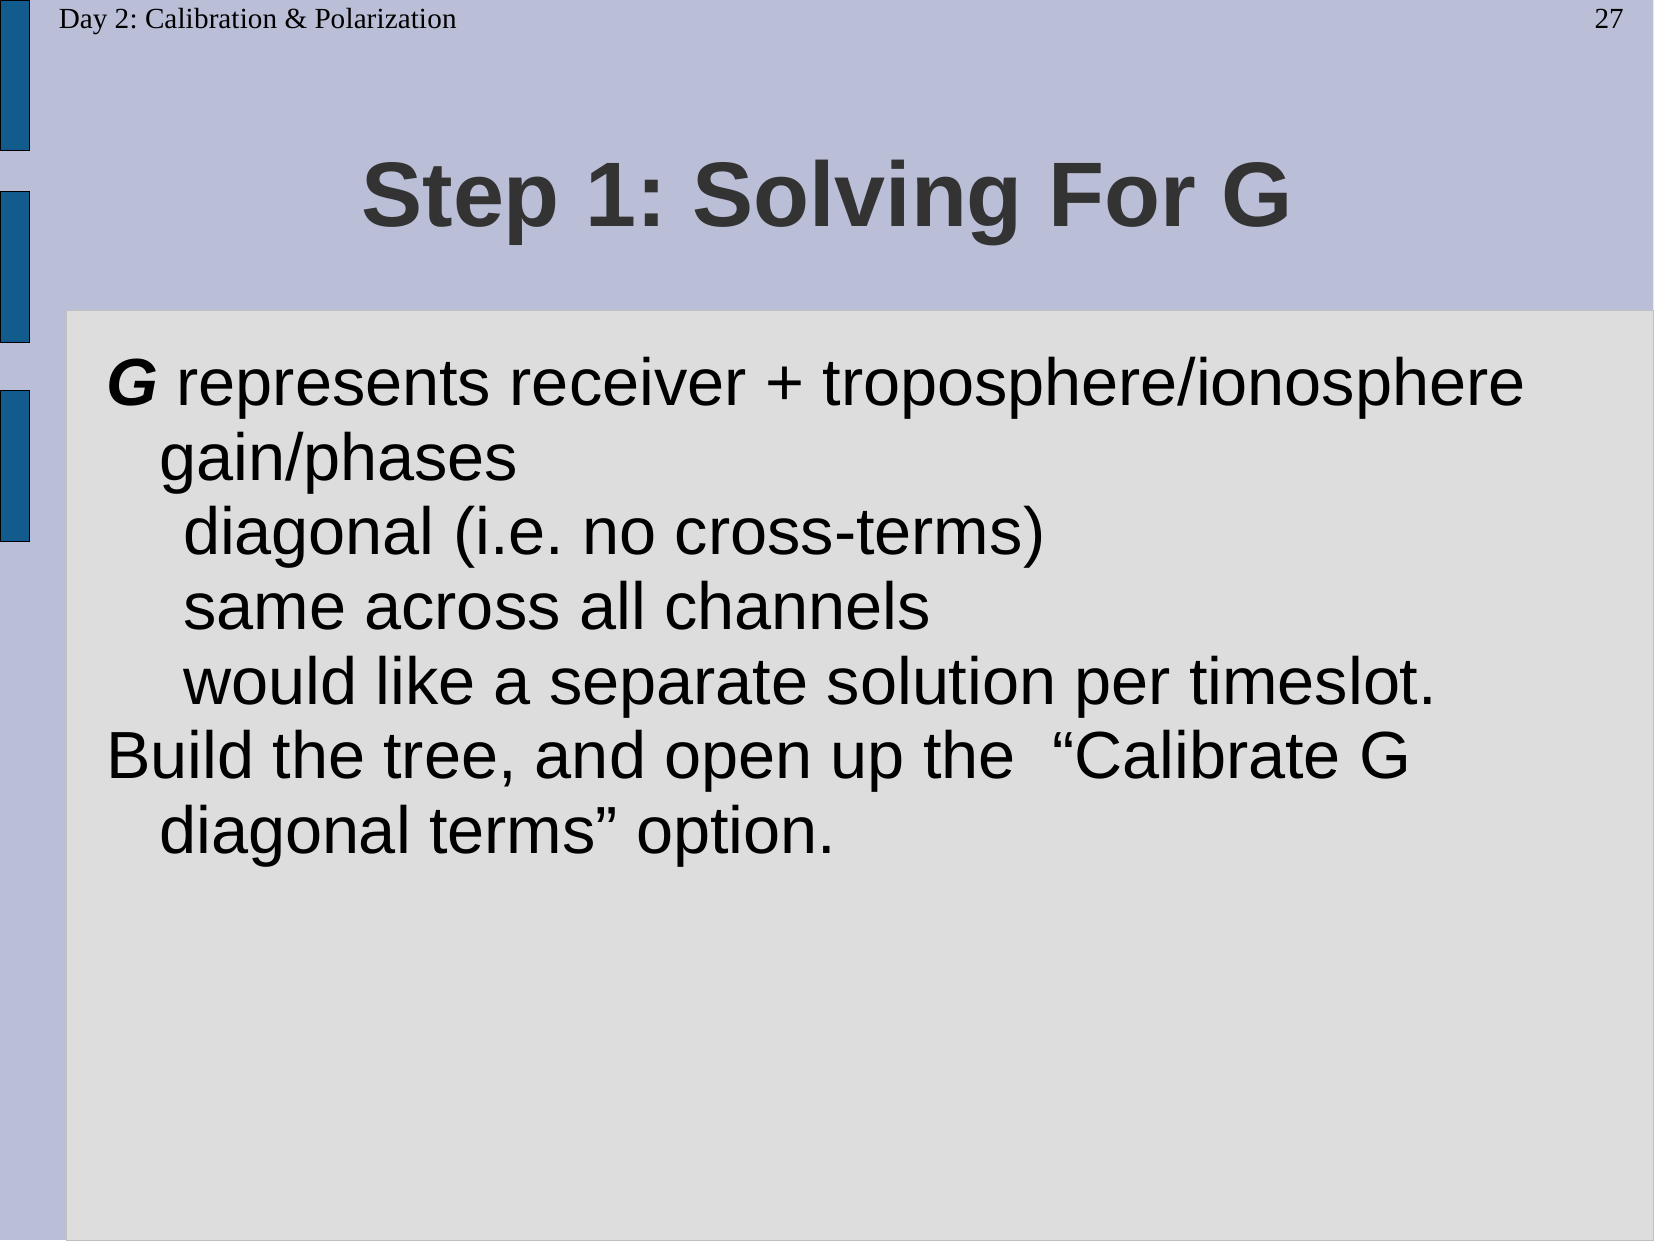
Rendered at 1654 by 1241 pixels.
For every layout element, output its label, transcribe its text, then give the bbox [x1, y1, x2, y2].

title Step 1: Solving For G [121, 98, 1534, 291]
list G represents receiver + troposphere/ionosphere gain/phases diagonal (i.e. no cross-terms) same across all channels would like a separate solution per timeslot. Build the tree, and open up the “Calibrate G diagonal terms” option. [88, 344, 1595, 1112]
